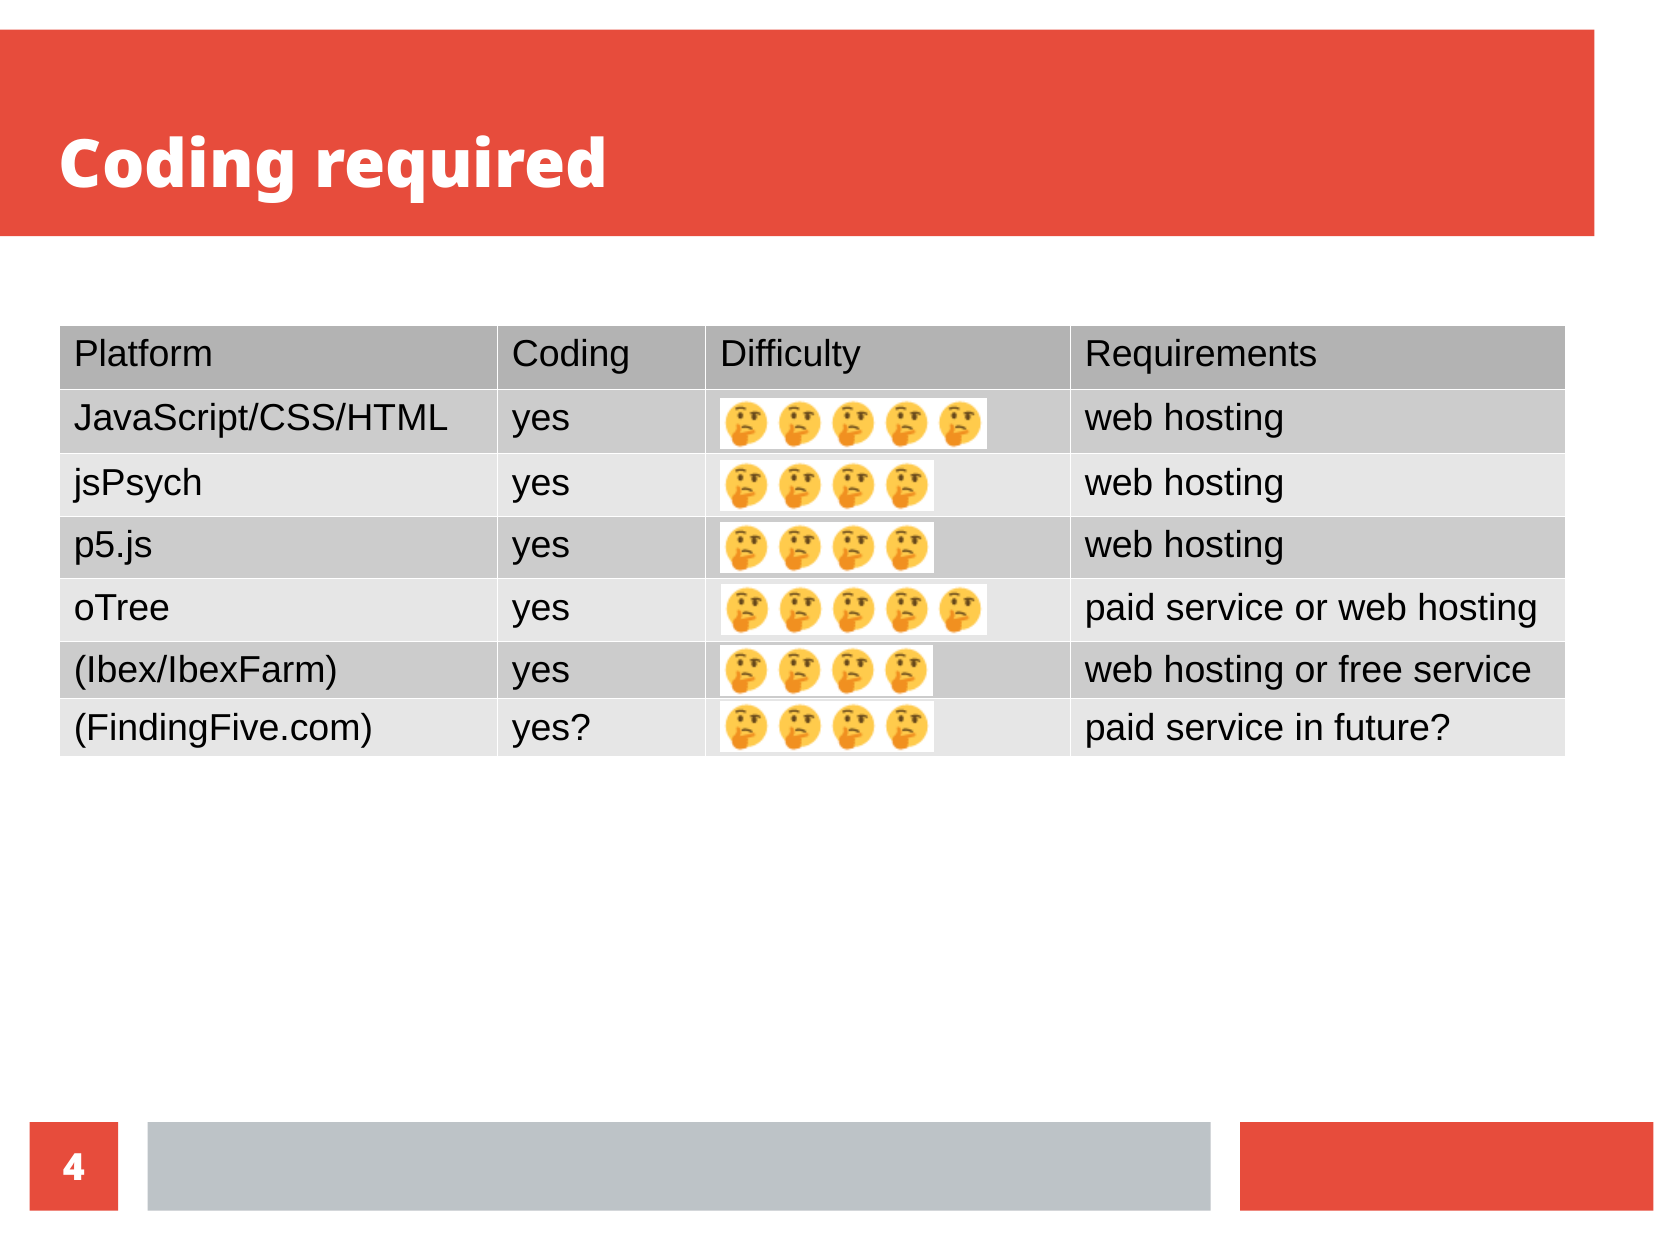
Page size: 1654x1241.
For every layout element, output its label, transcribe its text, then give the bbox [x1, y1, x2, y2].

table_header Platform [60, 326, 497, 389]
table_cell paid service in future? [1071, 699, 1565, 756]
table_cell [706, 699, 1070, 756]
table_cell yes [498, 517, 705, 578]
table_cell yes [498, 579, 705, 641]
table_cell [706, 454, 1070, 516]
table_cell [706, 579, 1070, 641]
table_header Requirements [1071, 326, 1565, 389]
table_header Coding [498, 326, 705, 389]
table_cell yes? [498, 699, 705, 756]
table_cell yes [498, 642, 705, 698]
table_cell [706, 517, 1070, 578]
table_cell (Ibex/IbexFarm) [60, 642, 497, 698]
table_cell JavaScript/CSS/HTML [60, 390, 497, 453]
picture [720, 522, 934, 573]
table_cell [706, 642, 1070, 698]
table_cell jsPsych [60, 454, 497, 516]
table_header Difficulty [706, 326, 1070, 389]
table_cell p5.js [60, 517, 497, 578]
table_cell paid service or web hosting [1071, 579, 1565, 641]
table_cell web hosting [1071, 454, 1565, 516]
picture [721, 584, 987, 635]
picture [720, 398, 987, 449]
table_cell yes [498, 454, 705, 516]
table_cell web hosting or free service [1071, 642, 1565, 698]
table_cell yes [498, 390, 705, 453]
table_cell [706, 390, 1070, 453]
table_cell web hosting [1071, 390, 1565, 453]
table_cell web hosting [1071, 517, 1565, 578]
picture [720, 645, 933, 696]
title Coding required [59, 59, 1595, 207]
picture [720, 460, 934, 511]
table_cell oTree [60, 579, 497, 641]
table_cell (FindingFive.com) [60, 699, 497, 756]
picture [720, 701, 934, 752]
